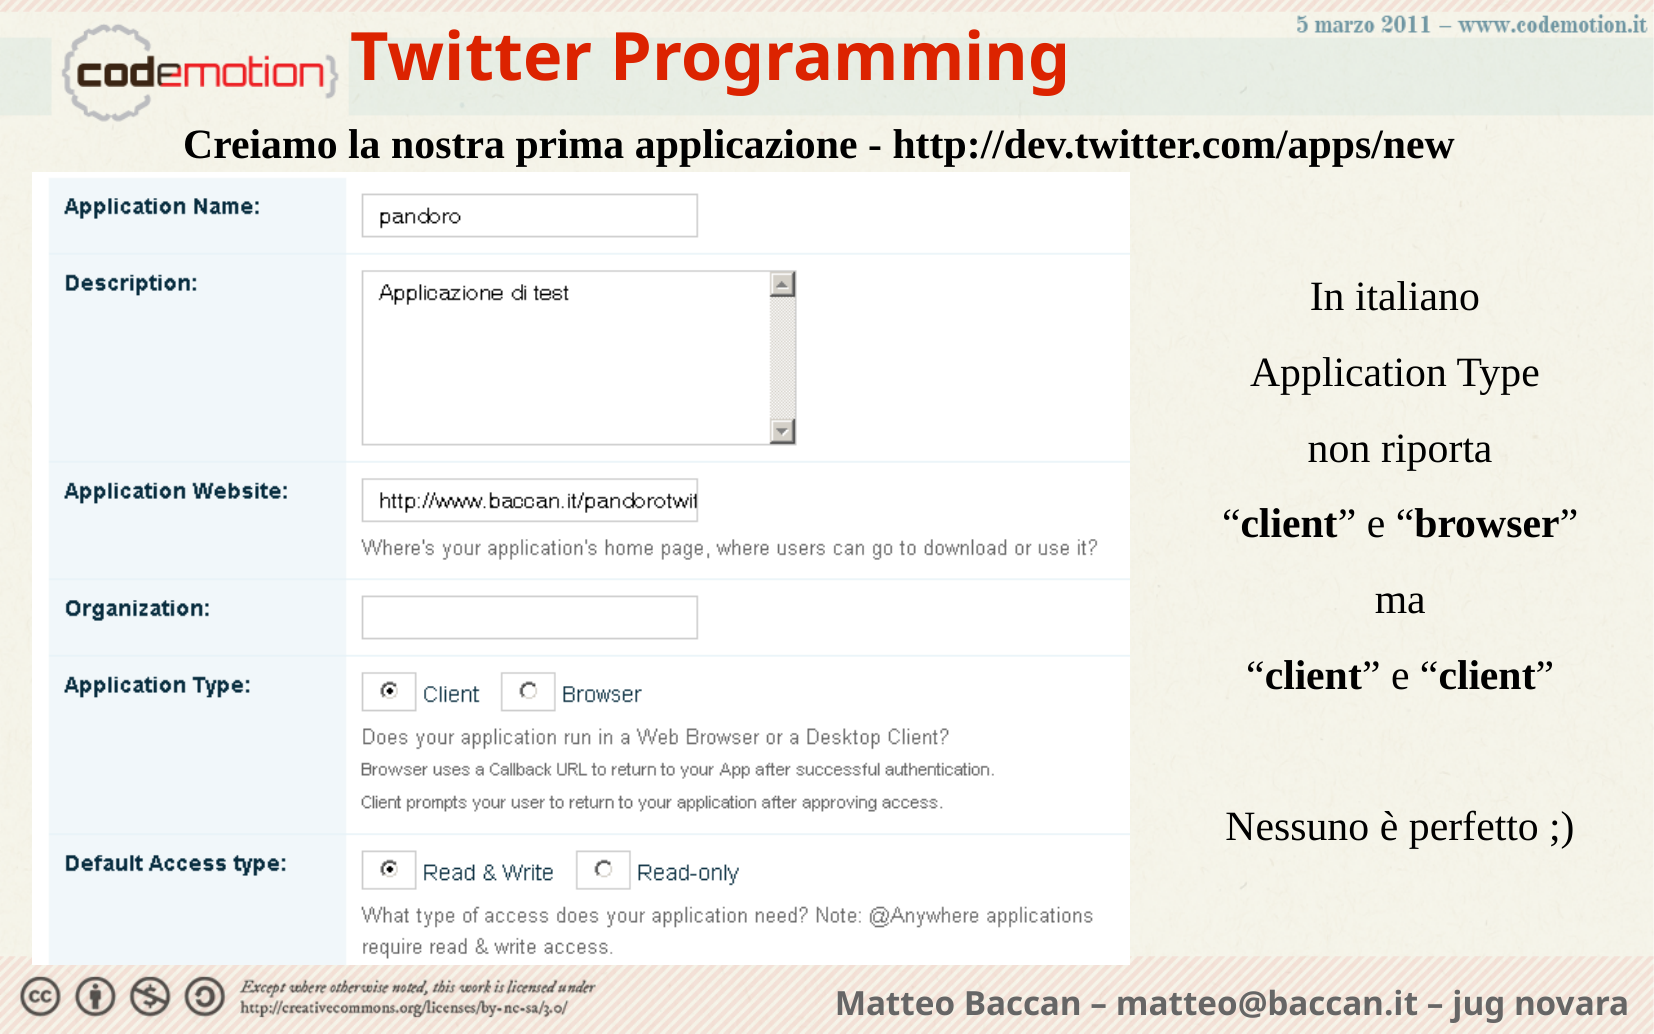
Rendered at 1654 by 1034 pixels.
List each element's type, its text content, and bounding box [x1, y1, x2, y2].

picture [0, 0, 1654, 1034]
list Creiamo la nostra prima applicazione - http://dev.twitter.com/apps/new [183, 121, 1533, 186]
title Twitter Programming [350, 5, 1609, 103]
list In italiano Application Type non riporta “client” e “browser” ma “client” e “client” Nessuno è perfetto ;) [1193, 273, 1607, 858]
